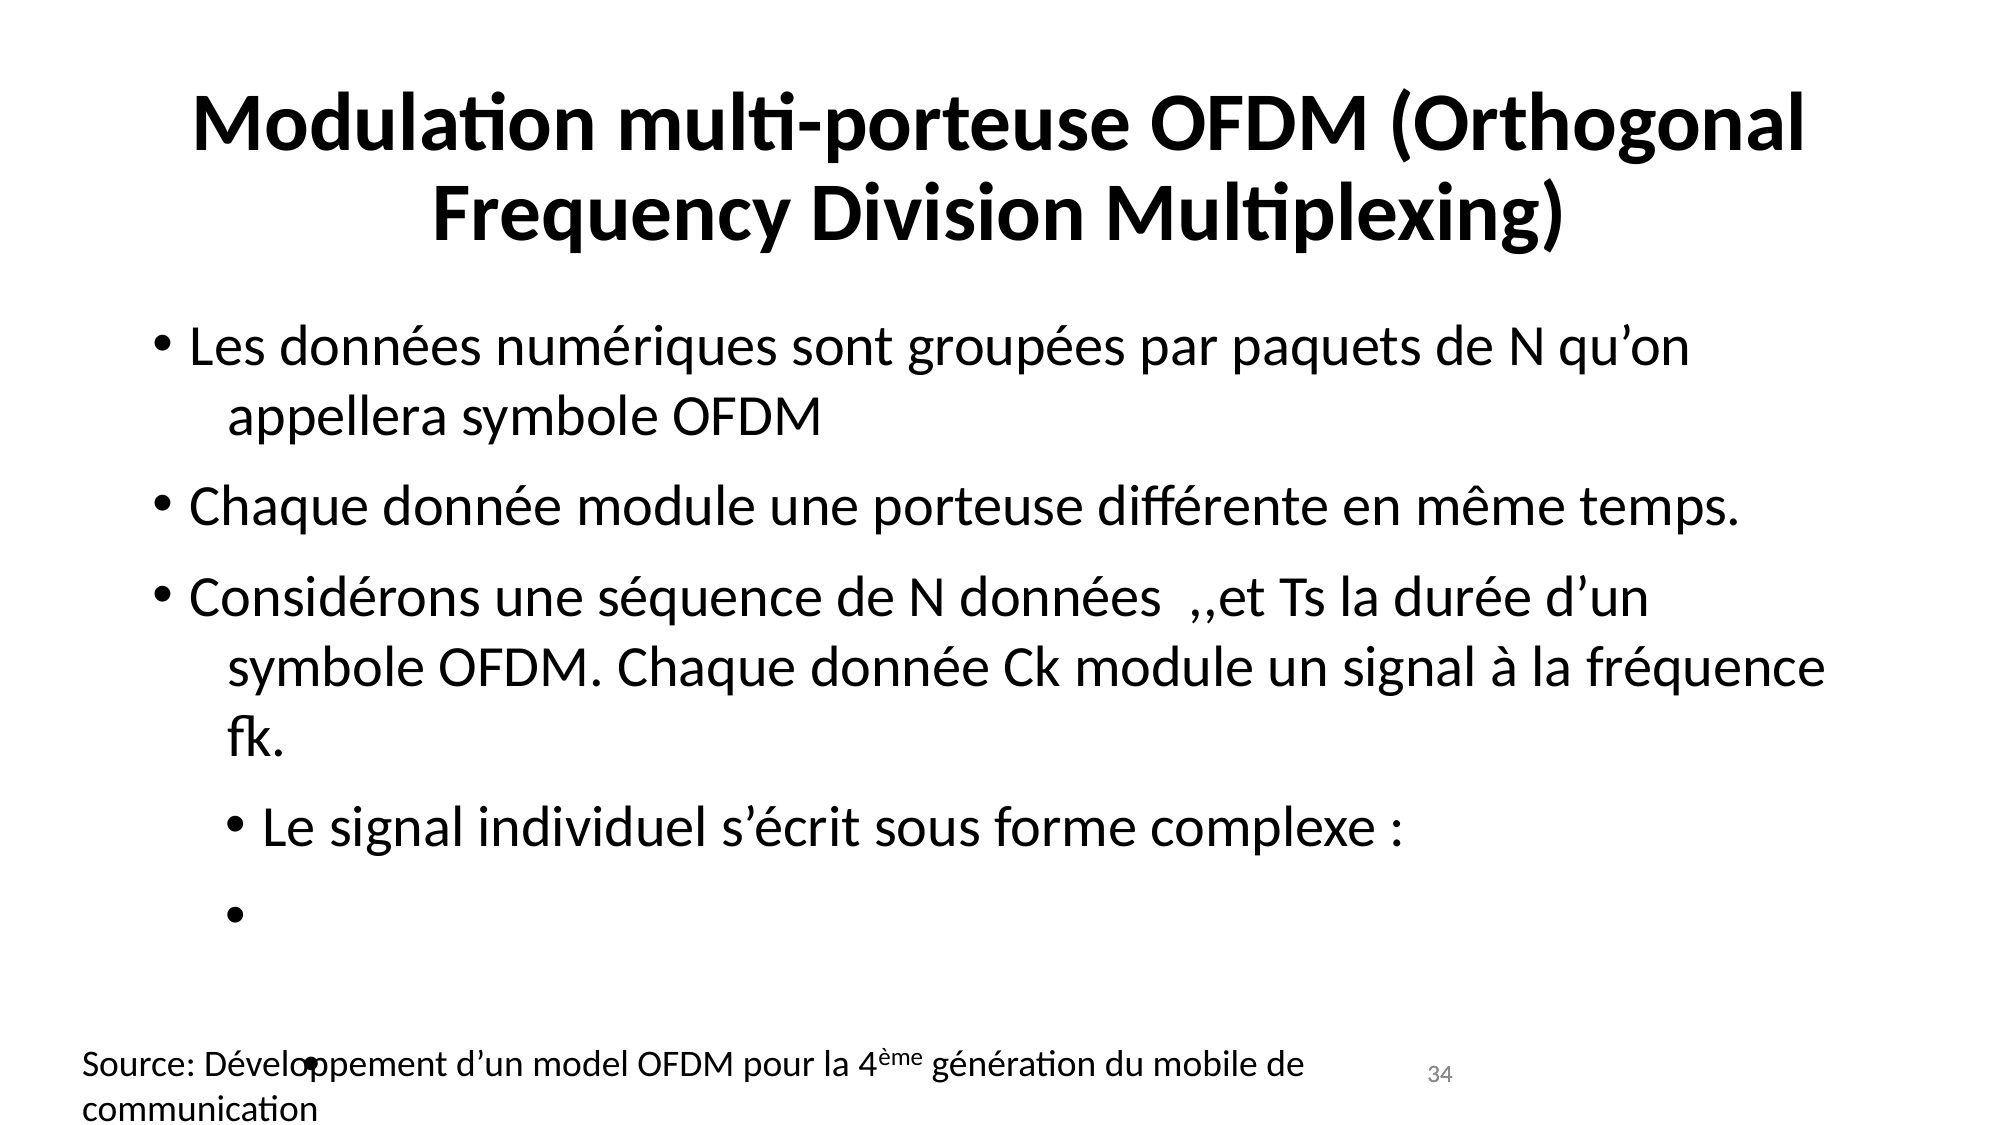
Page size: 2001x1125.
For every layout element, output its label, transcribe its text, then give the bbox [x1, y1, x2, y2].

list Les données numériques sont groupées par paquets de N qu’on appellera symbole OFDM Chaque donnée module une porteuse différente en même temps. Considérons une séquence de N données ,,et Ts la durée d’un symbole OFDM. Chaque donnée Ck module un signal à la fréquence fk. Le signal individuel s’écrit sous forme complexe : [137, 299, 1863, 1014]
title Modulation multi-porteuse OFDM (Orthogonal Frequency Division Multiplexing) [137, 59, 1863, 278]
text_box Source: Développement d’un model OFDM pour la 4ème génération du mobile de communication [67, 1031, 1489, 1125]
text_box [1412, 1042, 1863, 1103]
